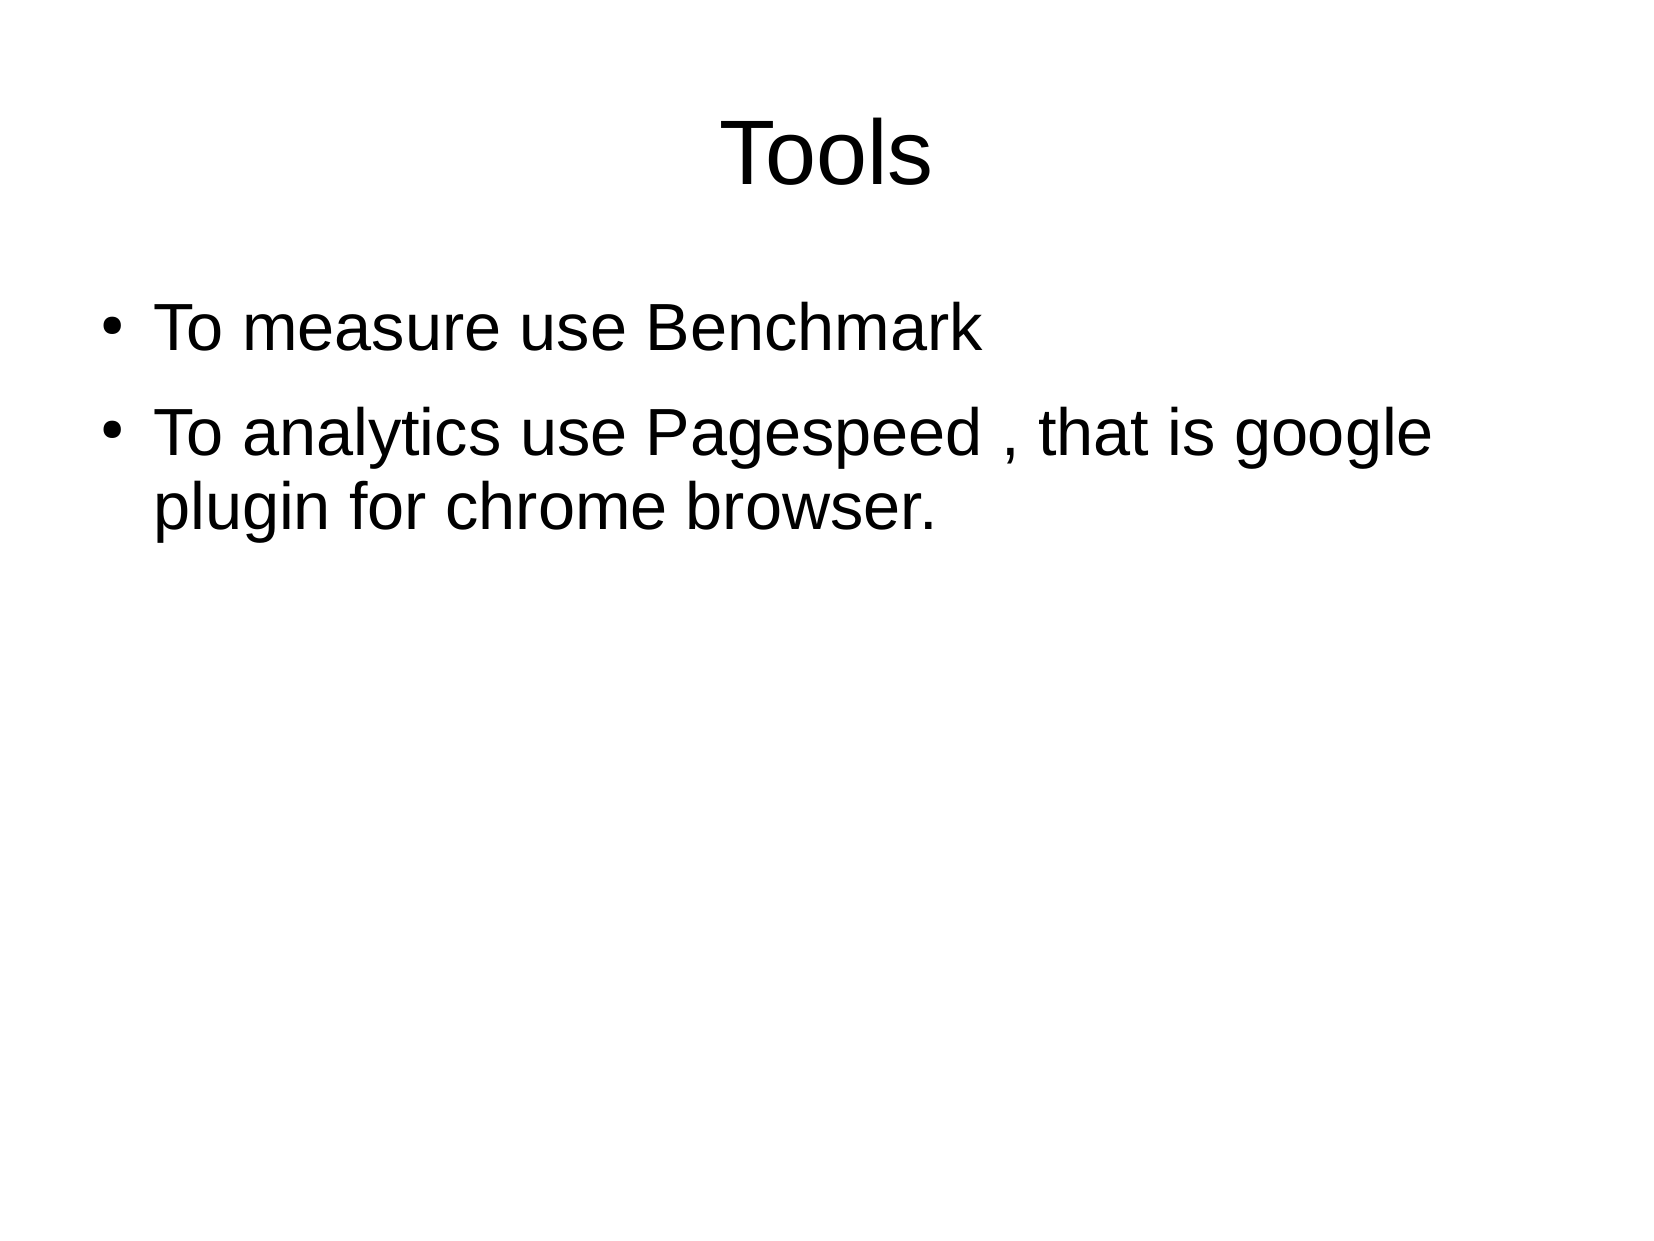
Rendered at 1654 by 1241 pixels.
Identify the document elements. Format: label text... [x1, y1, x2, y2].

list To measure use Benchmark To analytics use Pagespeed , that is google plugin for chrome browser. [82, 290, 1571, 1010]
title Tools [82, 49, 1571, 257]
